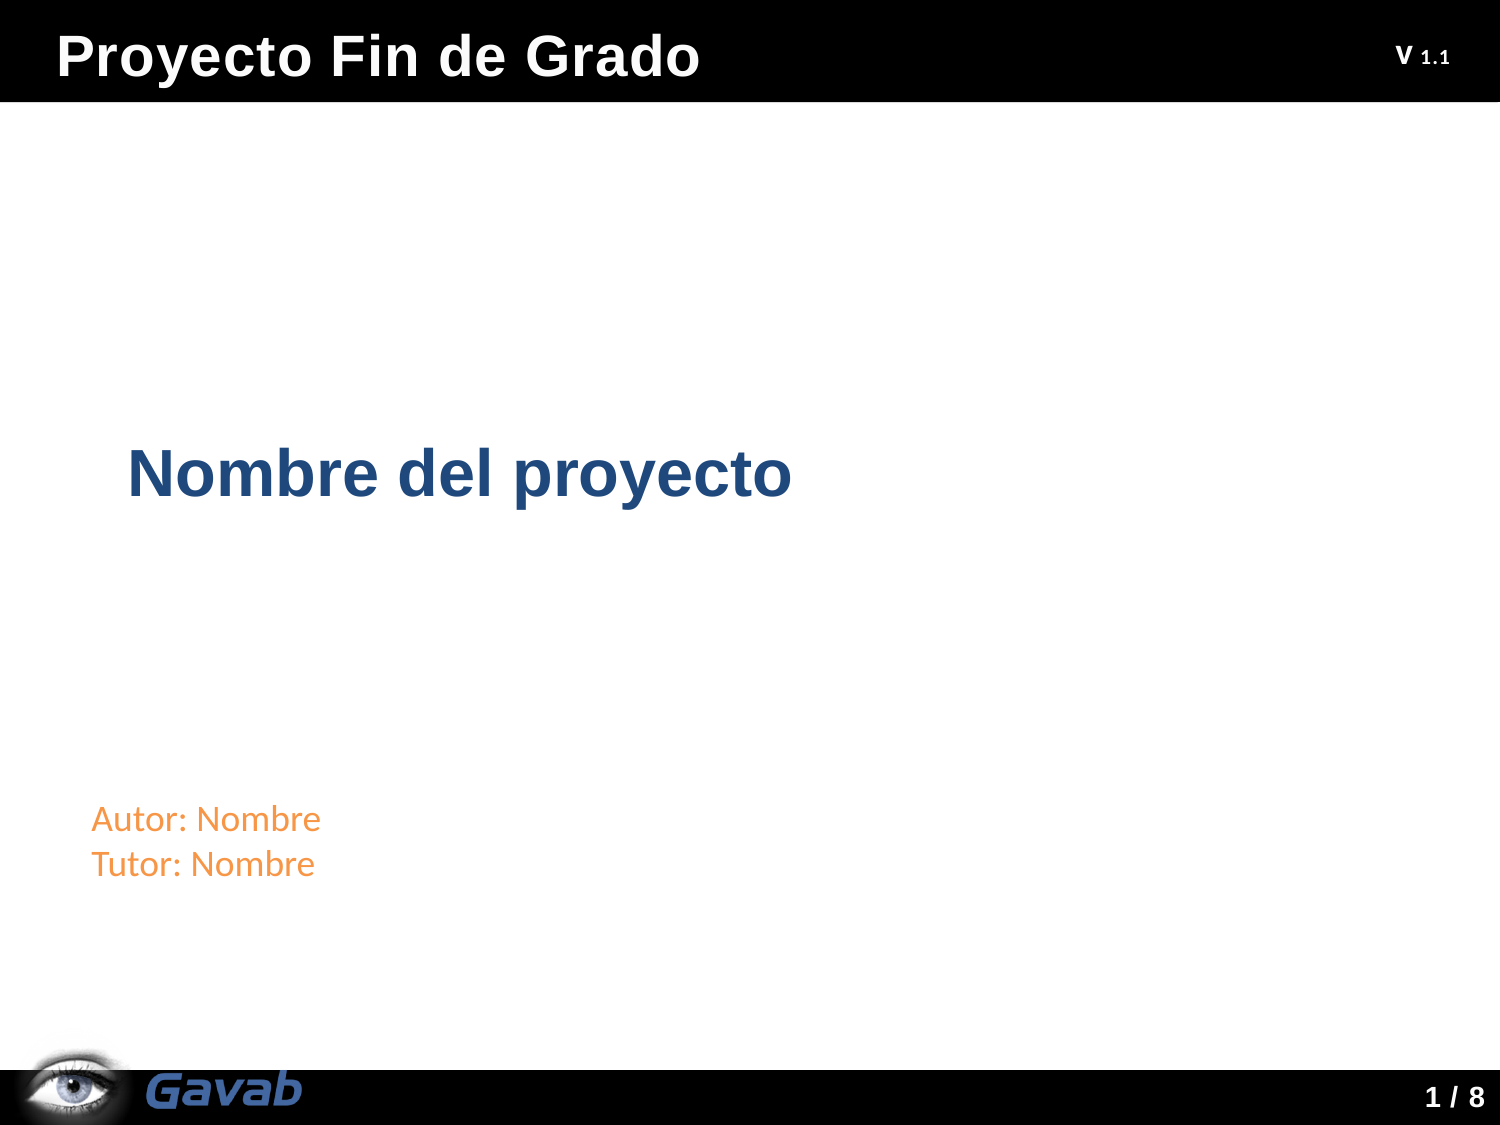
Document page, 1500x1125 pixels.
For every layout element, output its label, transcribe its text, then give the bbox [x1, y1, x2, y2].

text_box v 1.1 [1380, 19, 1466, 80]
title Nombre del proyecto [112, 349, 1388, 591]
text_box Autor: Nombre Tutor: Nombre [76, 786, 502, 892]
picture [3, 1019, 302, 1125]
